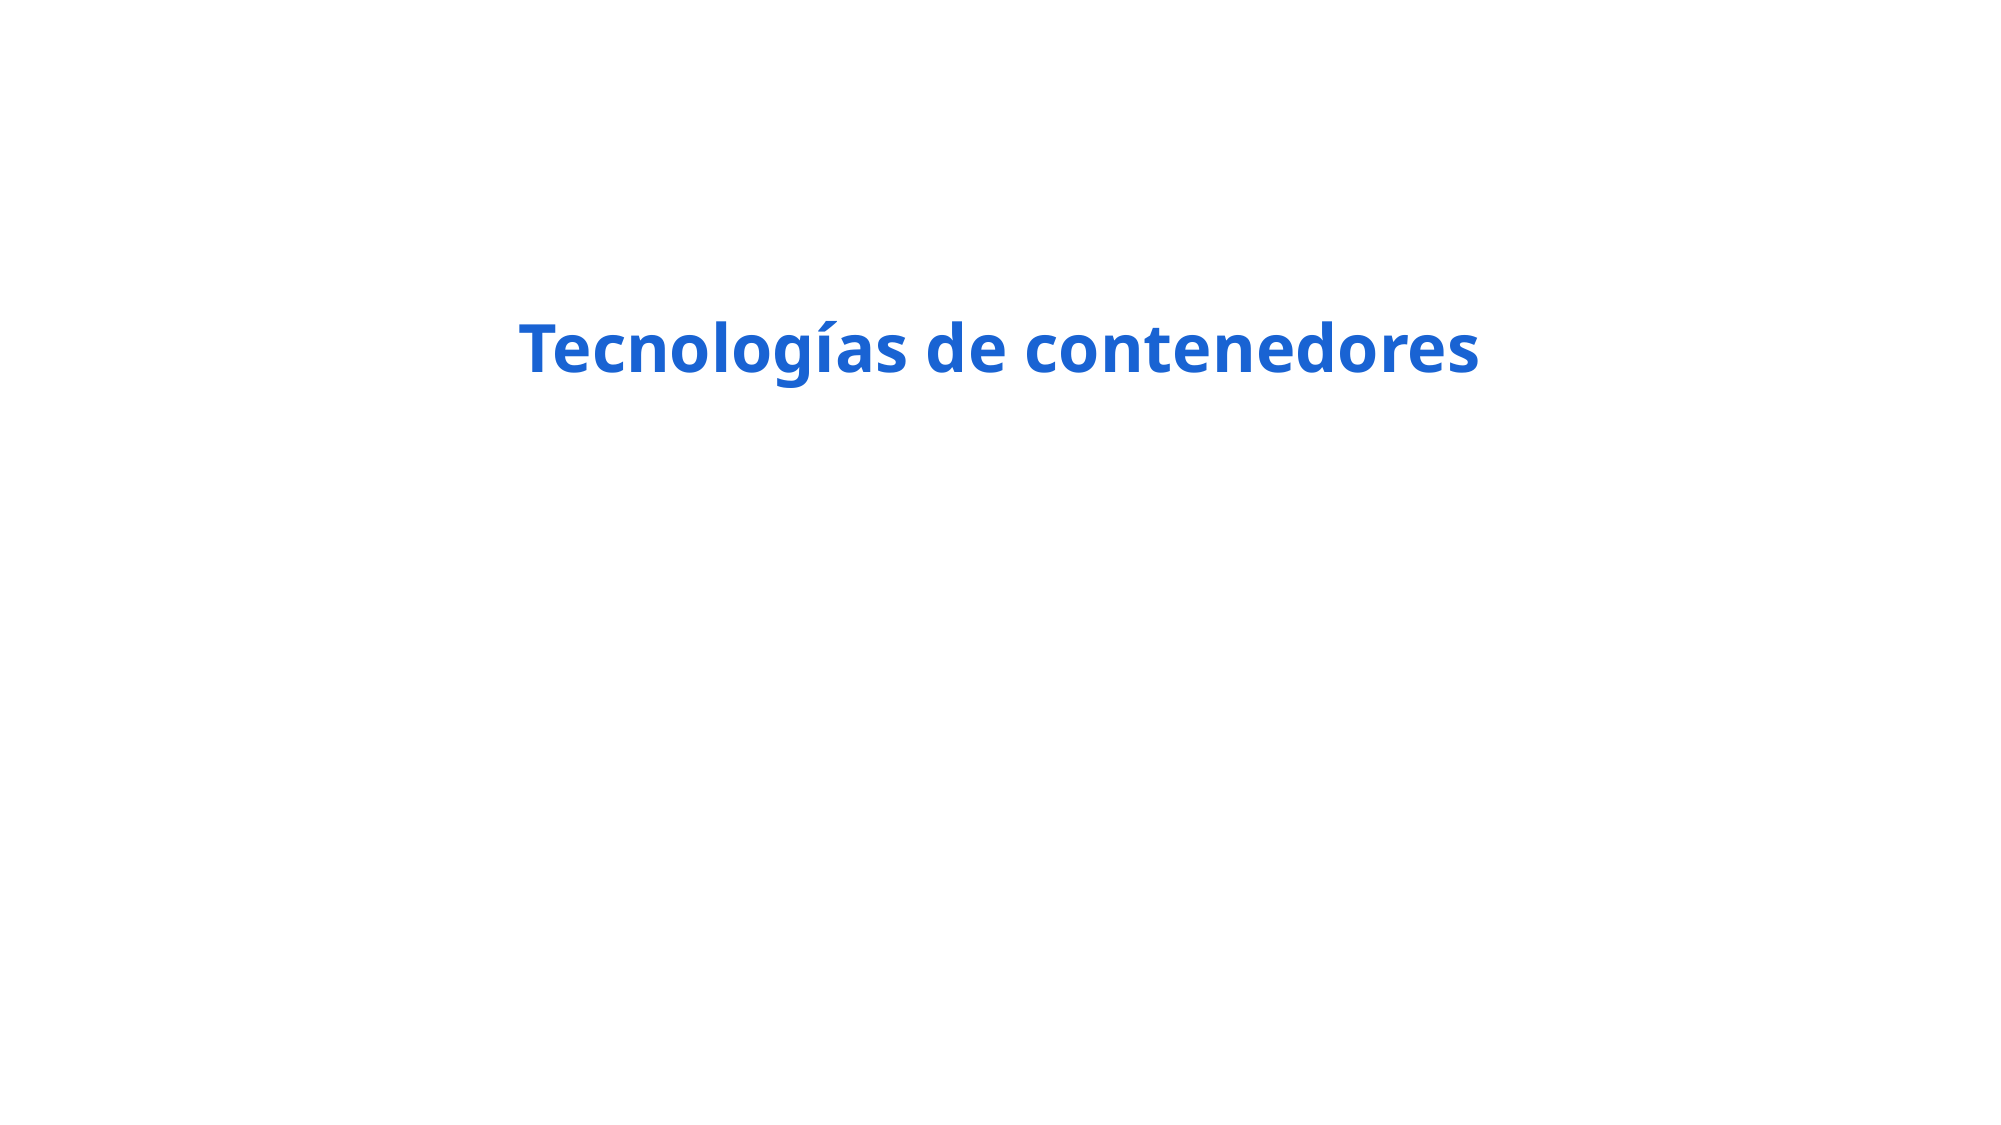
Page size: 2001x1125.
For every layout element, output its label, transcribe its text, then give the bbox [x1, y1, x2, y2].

text_box Tecnologías de contenedores [149, 248, 1851, 485]
